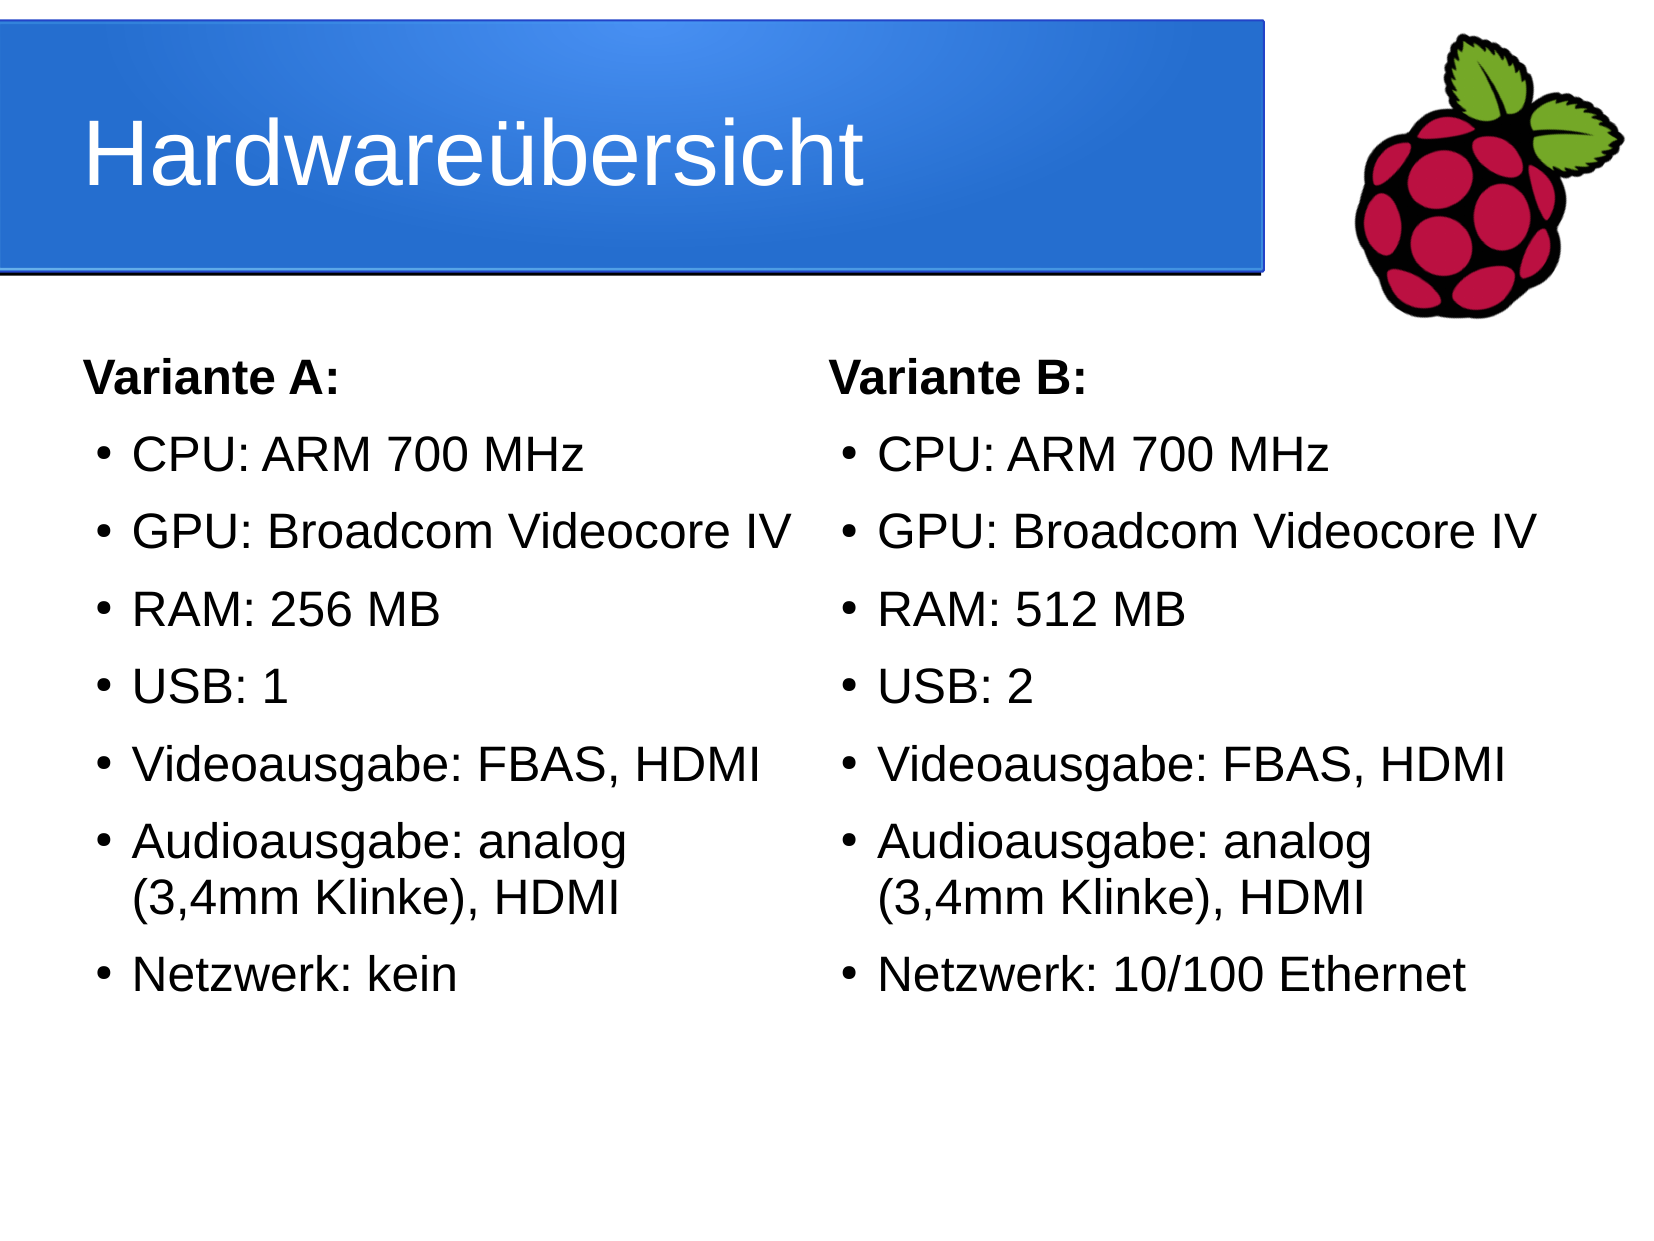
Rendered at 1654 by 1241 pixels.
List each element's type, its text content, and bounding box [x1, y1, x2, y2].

picture [1305, 15, 1642, 370]
list Variante B: CPU: ARM 700 MHz GPU: Broadcom Videocore IV RAM: 512 MB USB: 2 Videoausgabe: FBAS, HDMI Audioausgabe: analog (3,4mm Klinke), HDMI Netzwerk: 10/100 Ethernet [828, 349, 1539, 1069]
list Variante A: CPU: ARM 700 MHz GPU: Broadcom Videocore IV RAM: 256 MB USB: 1 Videoausgabe: FBAS, HDMI Audioausgabe: analog (3,4mm Klinke), HDMI Netzwerk: kein [82, 349, 793, 1069]
title Hardwareübersicht [82, 49, 1250, 257]
